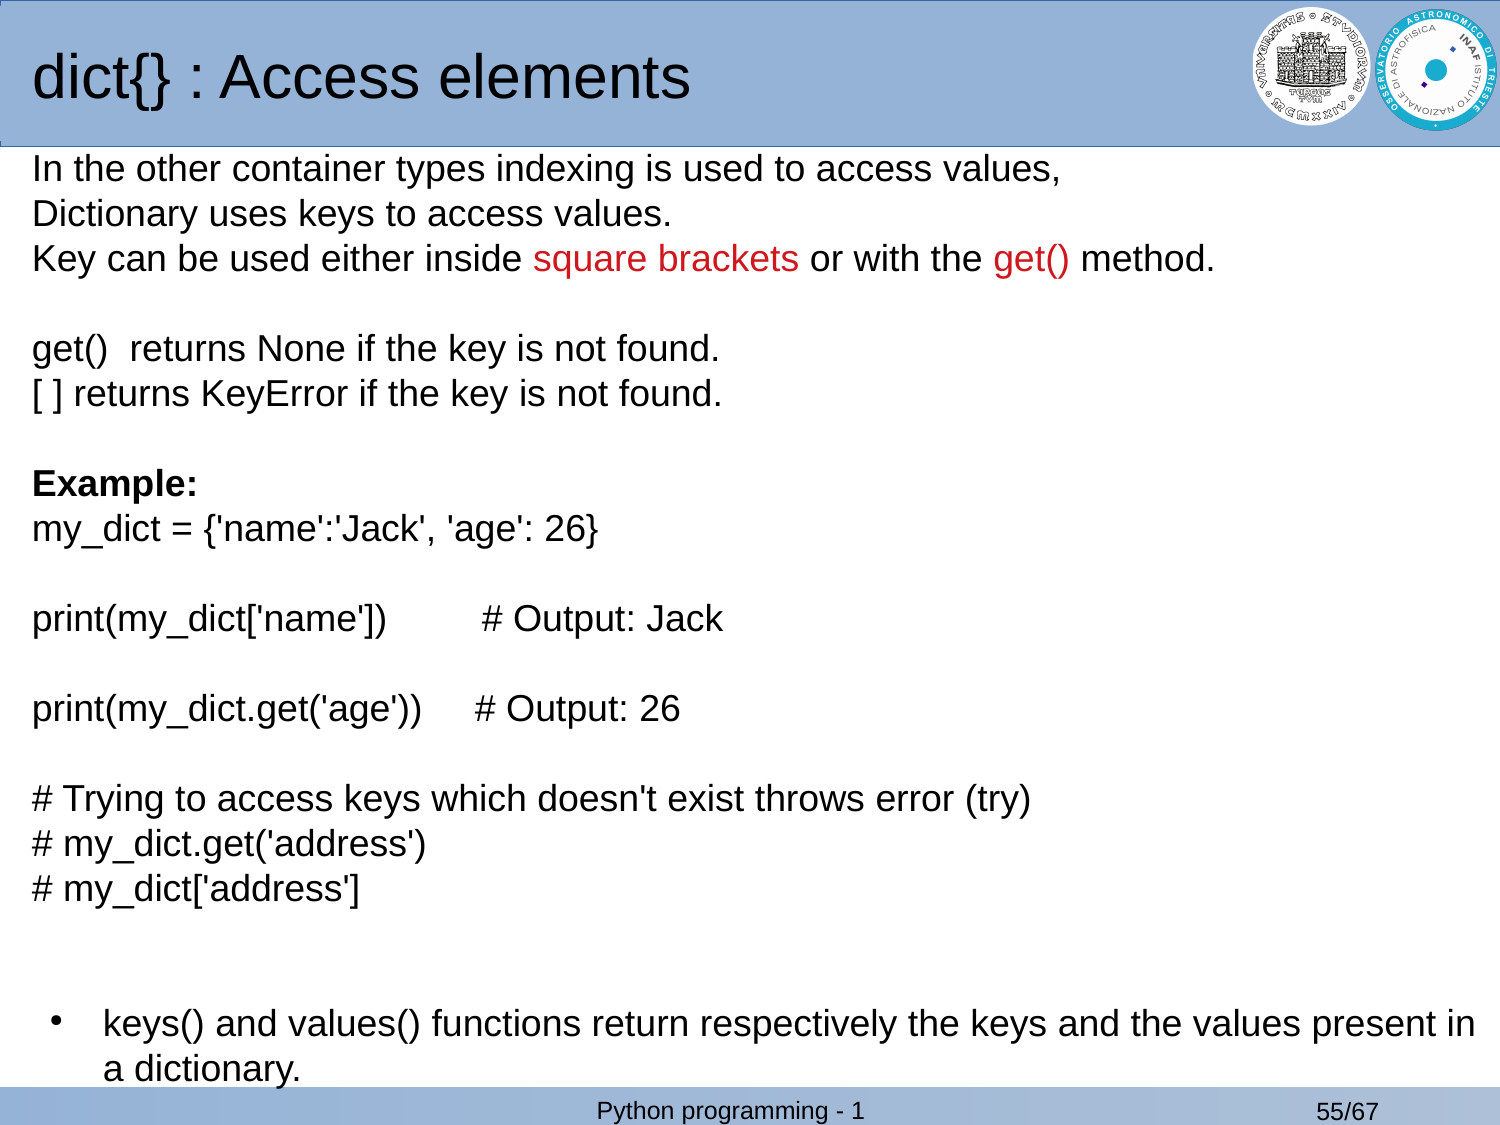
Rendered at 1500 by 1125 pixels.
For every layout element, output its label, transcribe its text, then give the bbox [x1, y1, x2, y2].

text_box dict{} : Access elements [0, 5, 1253, 141]
picture [1253, 0, 1500, 156]
list In the other container types indexing is used to access values, Dictionary uses keys to access values. Key can be used either inside square brackets or with the get() method. get() returns None if the key is not found. [ ] returns KeyError if the key is not found. Example: my_dict = {'name':'Jack', 'age': 26} print(my_dict['name']) # Output: Jack print(my_dict.get('age')) # Output: 26 # Trying to access keys which doesn't exist throws error (try) # my_dict.get('address') # my_dict['address'] keys() and values() functions return respectively the keys and the values present in a dictionary. [17, 136, 1494, 1049]
